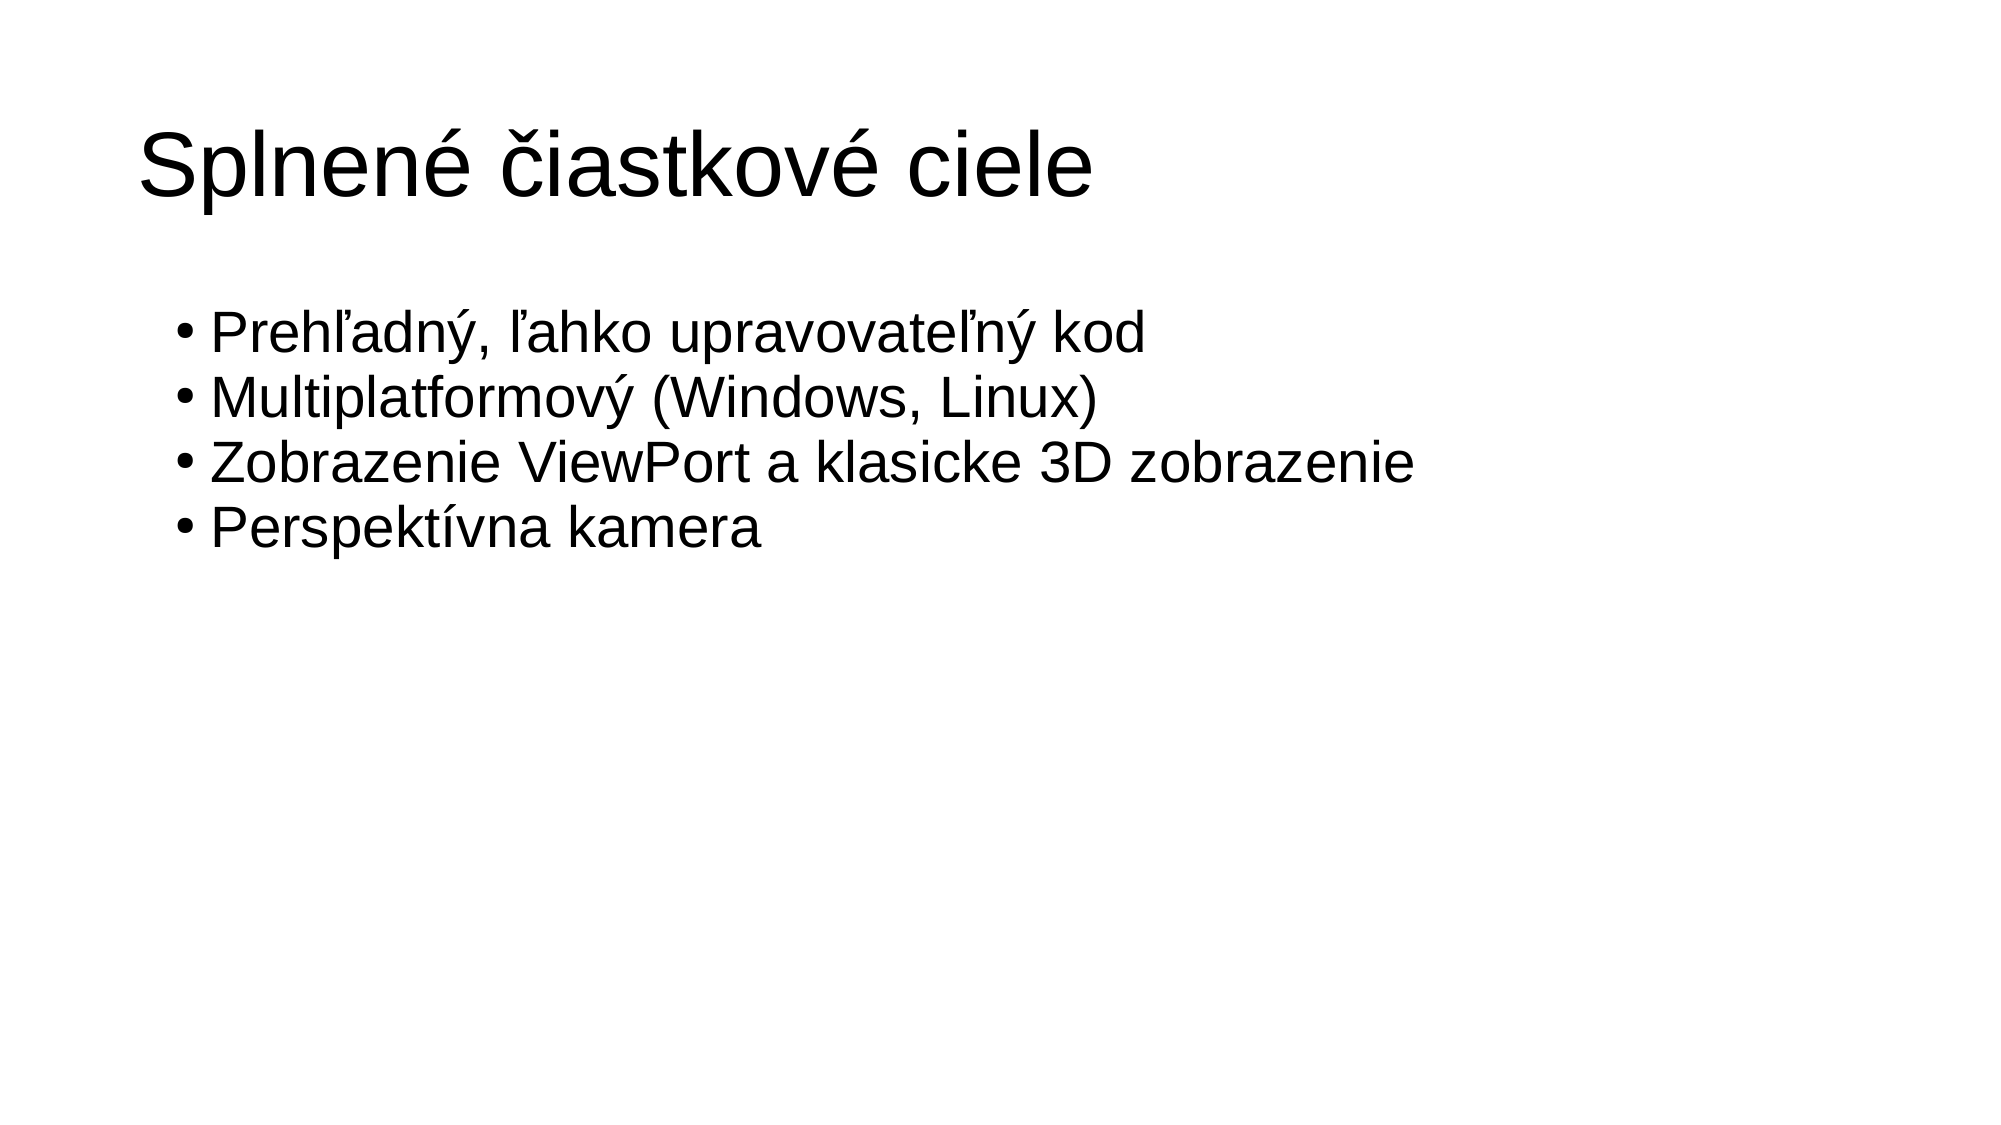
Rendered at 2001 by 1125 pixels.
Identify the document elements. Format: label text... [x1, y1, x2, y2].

title Splnené čiastkové ciele [137, 59, 1863, 278]
subtitle Prehľadný, ľahko upravovateľný kod Multiplatformový (Windows, Linux) Zobrazenie ViewPort a klasicke 3D zobrazenie Perspektívna kamera [137, 299, 1863, 1014]
